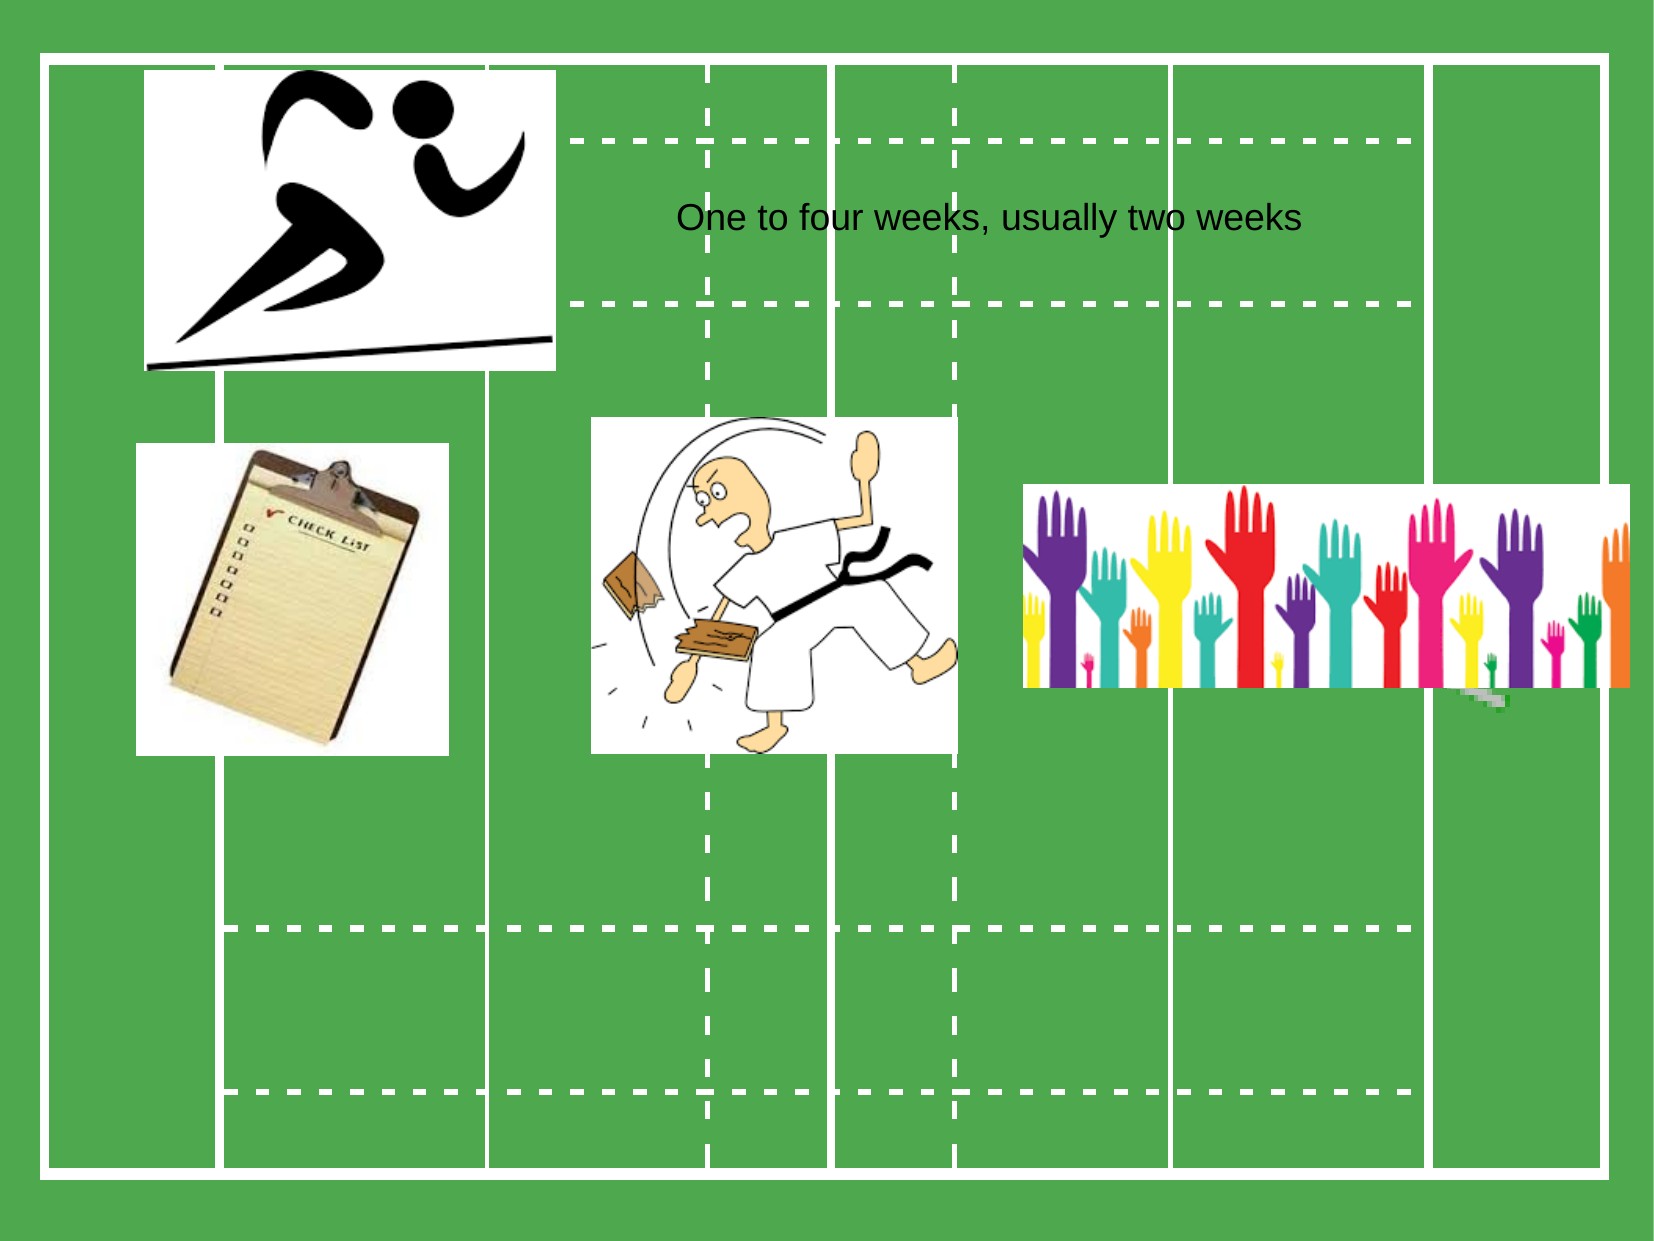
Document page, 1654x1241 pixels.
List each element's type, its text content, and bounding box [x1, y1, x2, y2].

text_box One to four weeks, usually two weeks [661, 188, 1318, 246]
picture [0, 0, 1654, 1241]
